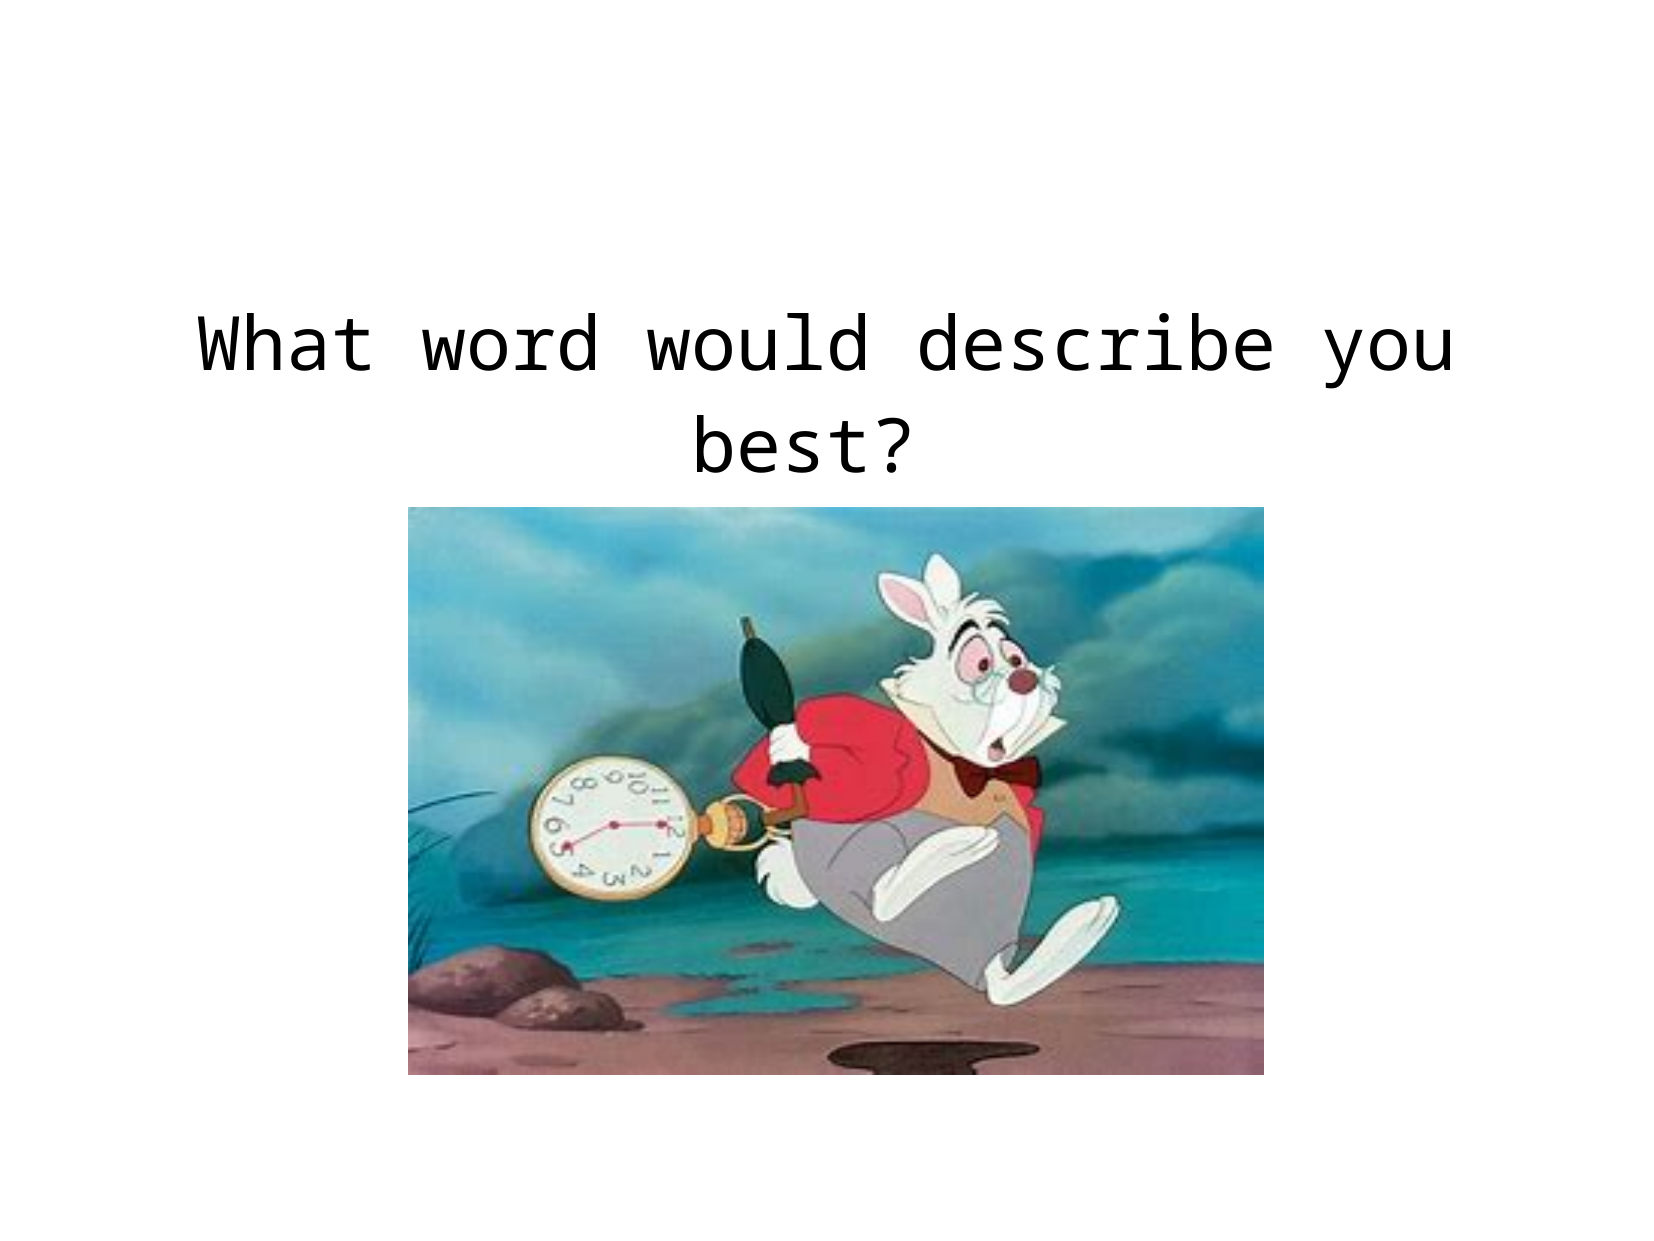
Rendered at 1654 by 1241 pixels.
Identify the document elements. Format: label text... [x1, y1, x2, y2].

picture [408, 507, 1264, 1075]
subtitle What word would describe you best? [82, 290, 1571, 1109]
